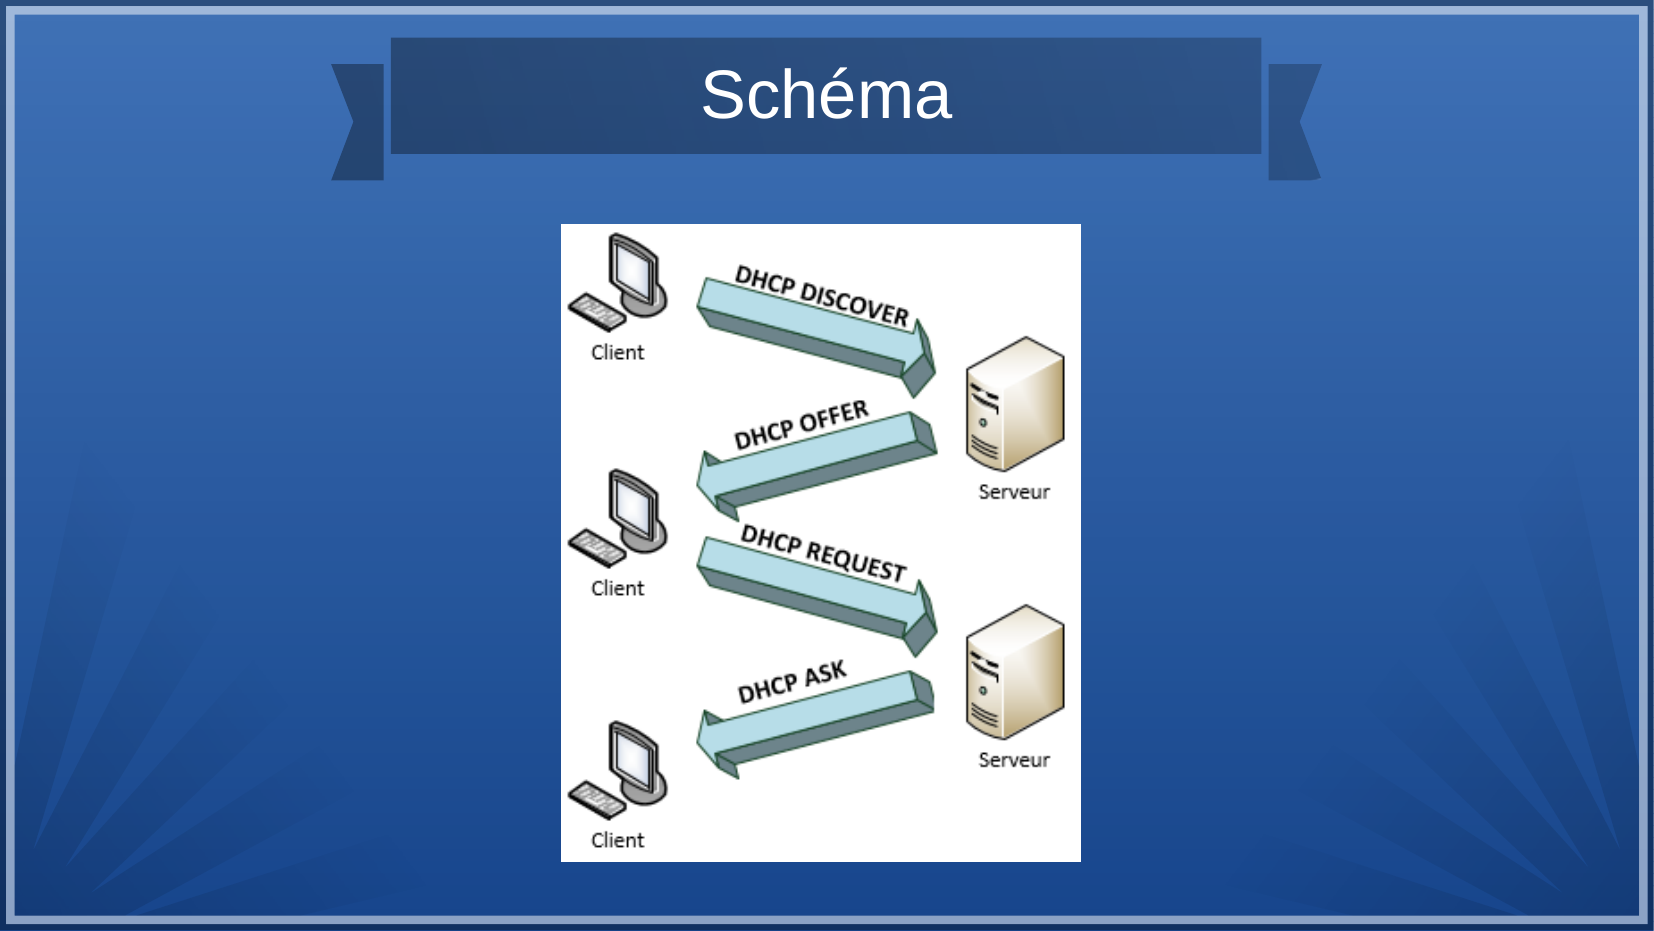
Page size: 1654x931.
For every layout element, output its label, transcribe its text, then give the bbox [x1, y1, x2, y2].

picture [561, 224, 1081, 862]
title Schéma [389, 35, 1264, 154]
